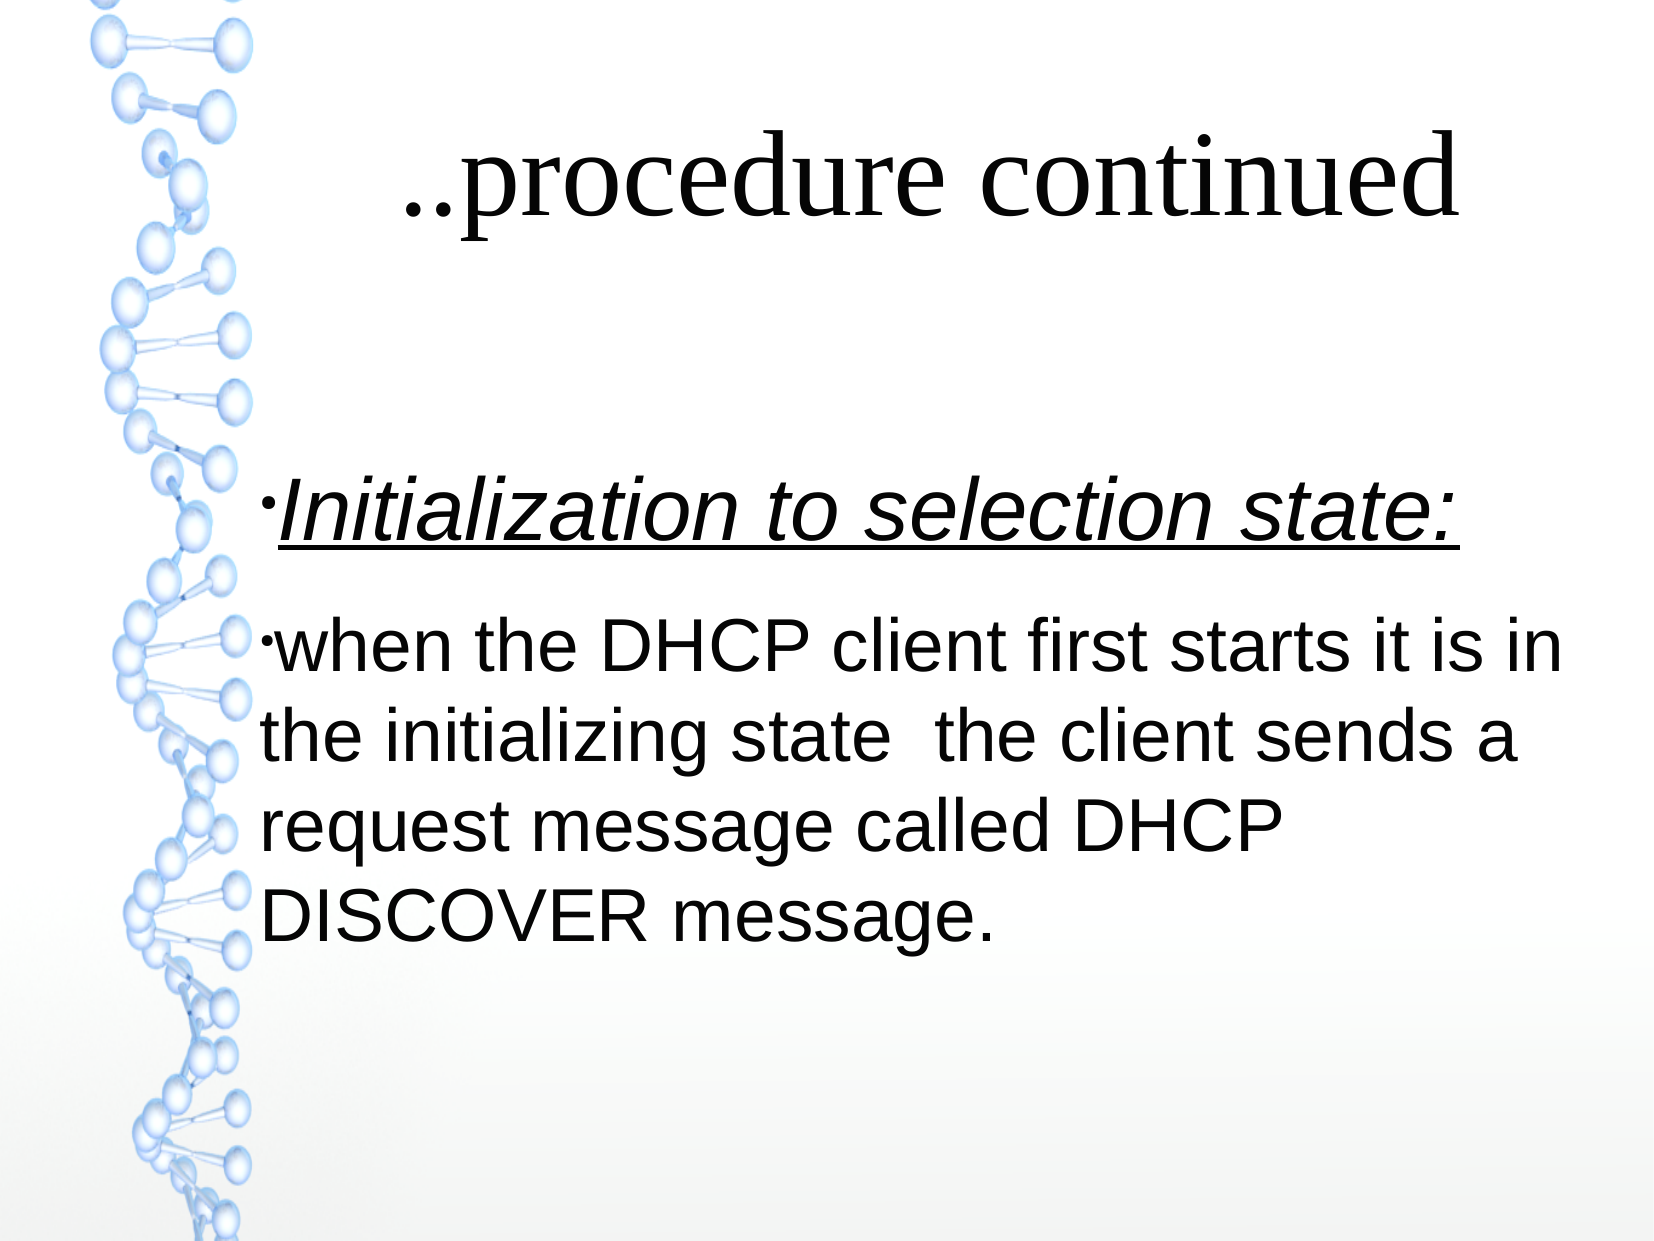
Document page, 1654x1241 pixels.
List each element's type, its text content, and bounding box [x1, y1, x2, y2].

picture [0, 0, 1654, 1241]
title ..procedure continued [265, 0, 1595, 353]
list Initialization to selection state: when the DHCP client first starts it is in the initializing state the client sends a request message called DHCP DISCOVER message. [259, 305, 1589, 1025]
